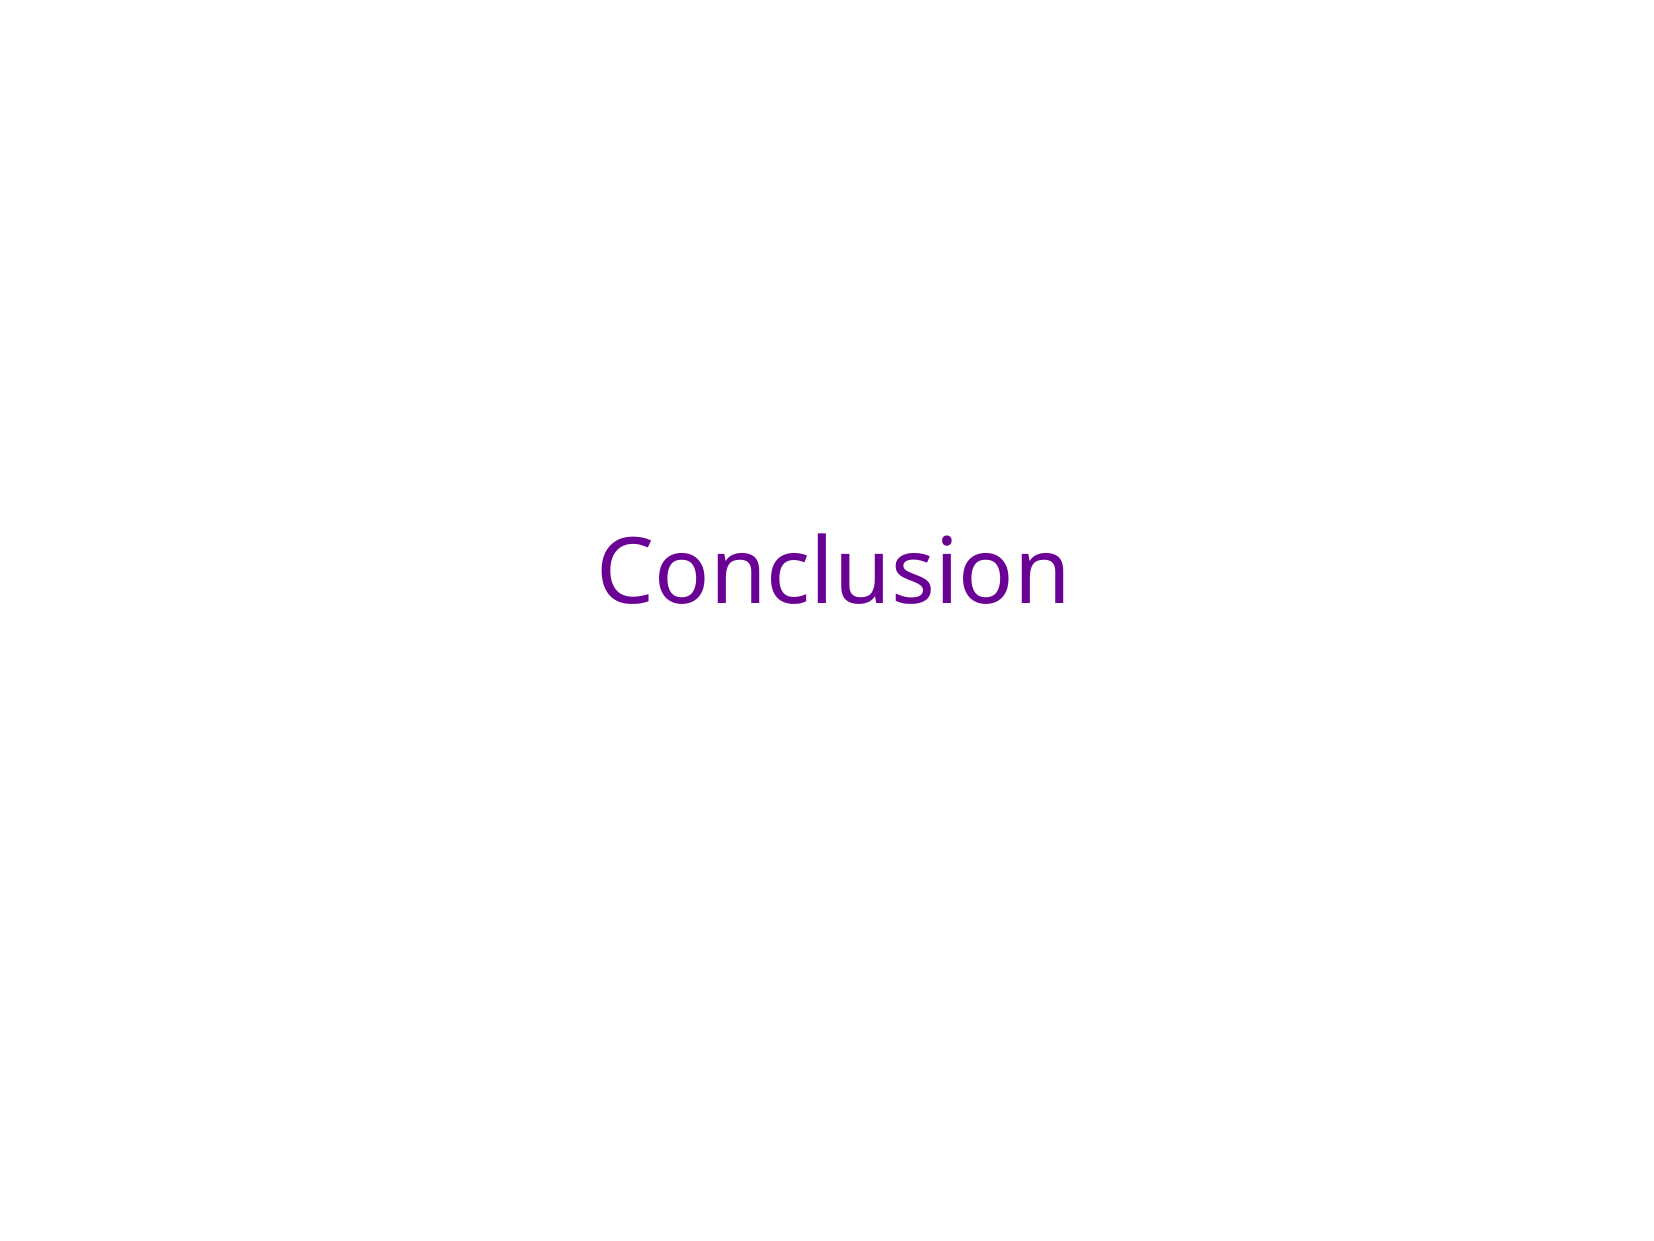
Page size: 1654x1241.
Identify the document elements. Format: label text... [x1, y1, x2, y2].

title Conclusion [90, 465, 1579, 673]
